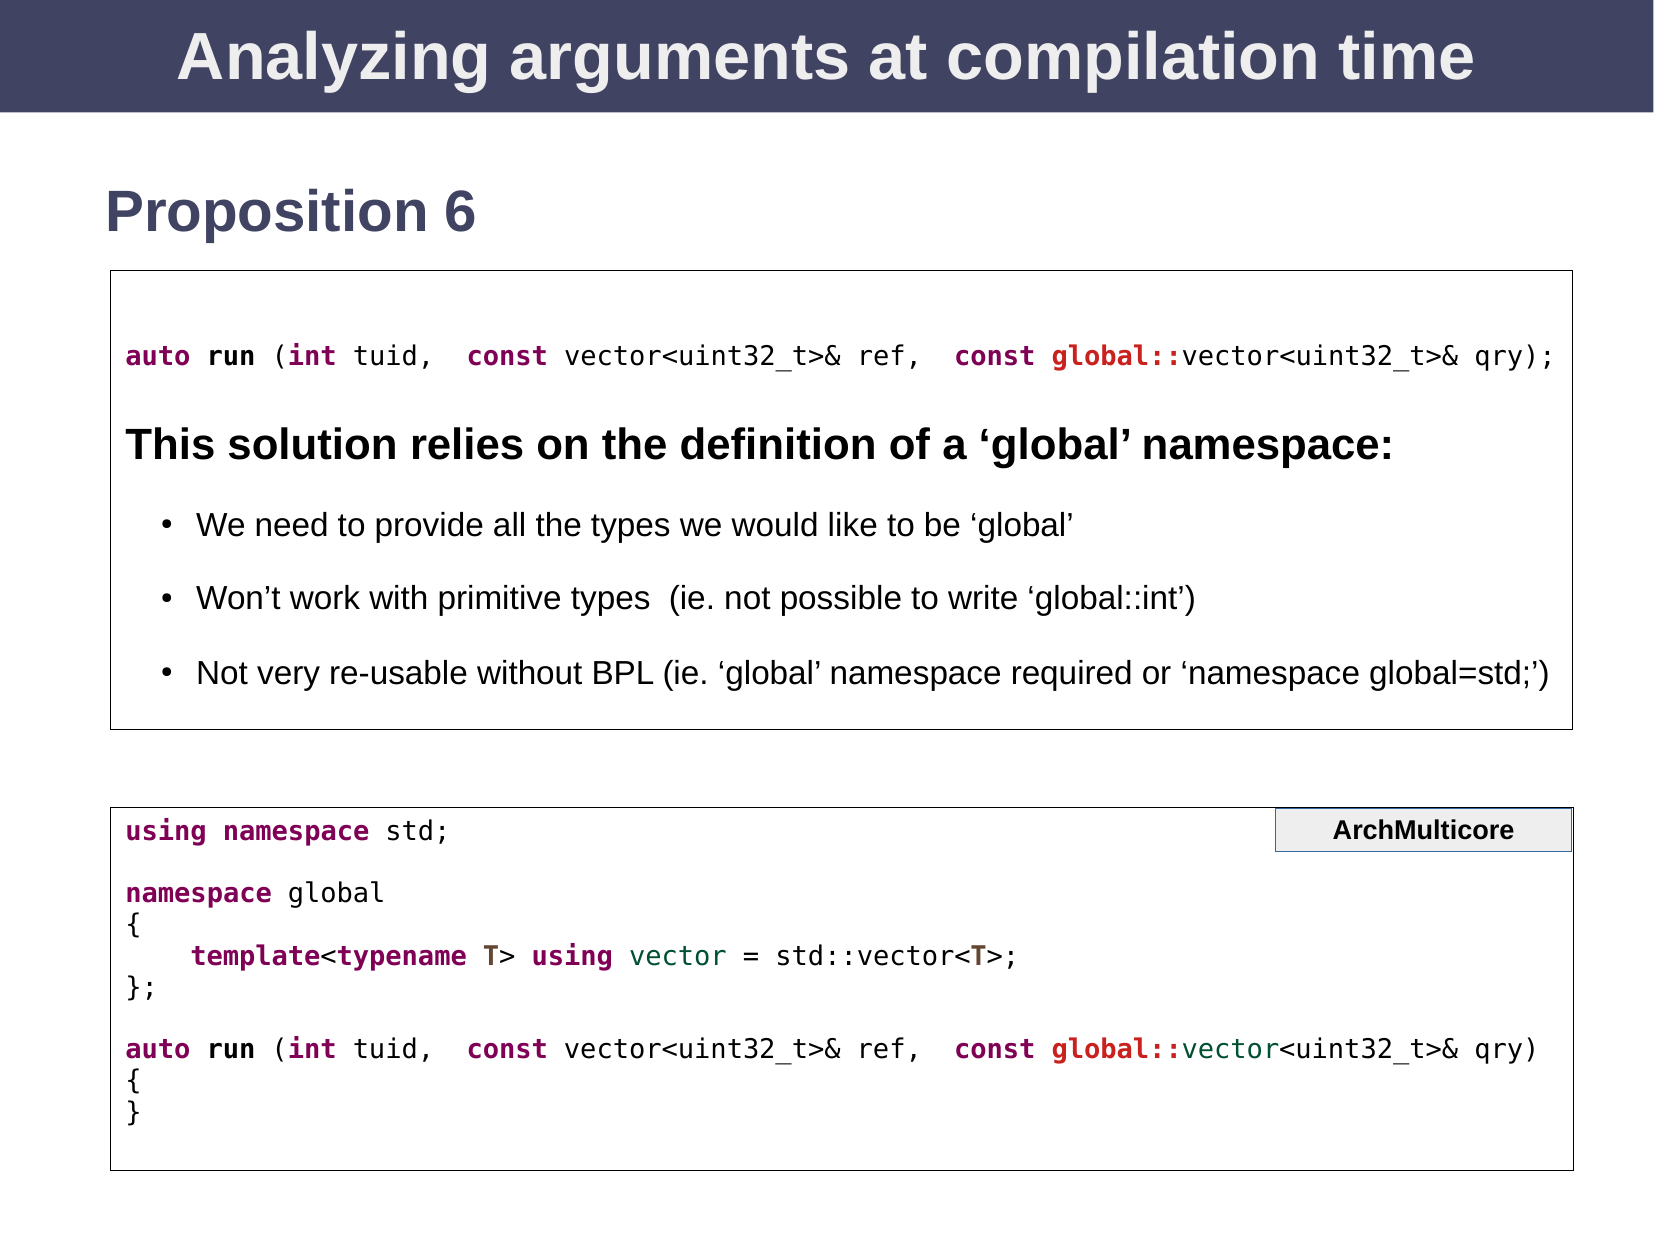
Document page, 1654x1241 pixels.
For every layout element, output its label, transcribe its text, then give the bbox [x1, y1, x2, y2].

text_box Analyzing arguments at compilation time [0, 0, 1654, 113]
text_box Proposition 6 [90, 171, 1576, 263]
text_box auto run (int tuid, const vector<uint32_t>& ref, const global::vector<uint32_t>& qry); This solution relies on the definition of a ‘global’ namespace: We need to provide all the types we would like to be ‘global’ Won’t work with primitive types (ie. not possible to write ‘global::int’) Not very re-usable without BPL (ie. ‘global’ namespace required or ‘namespace global=std;’) [110, 270, 1573, 730]
text_box using namespace std; namespace global { template<typename T> using vector = std::vector<T>; }; auto run (int tuid, const vector<uint32_t>& ref, const global::vector<uint32_t>& qry) { } [110, 807, 1574, 1171]
text_box ArchMulticore [1275, 808, 1572, 852]
